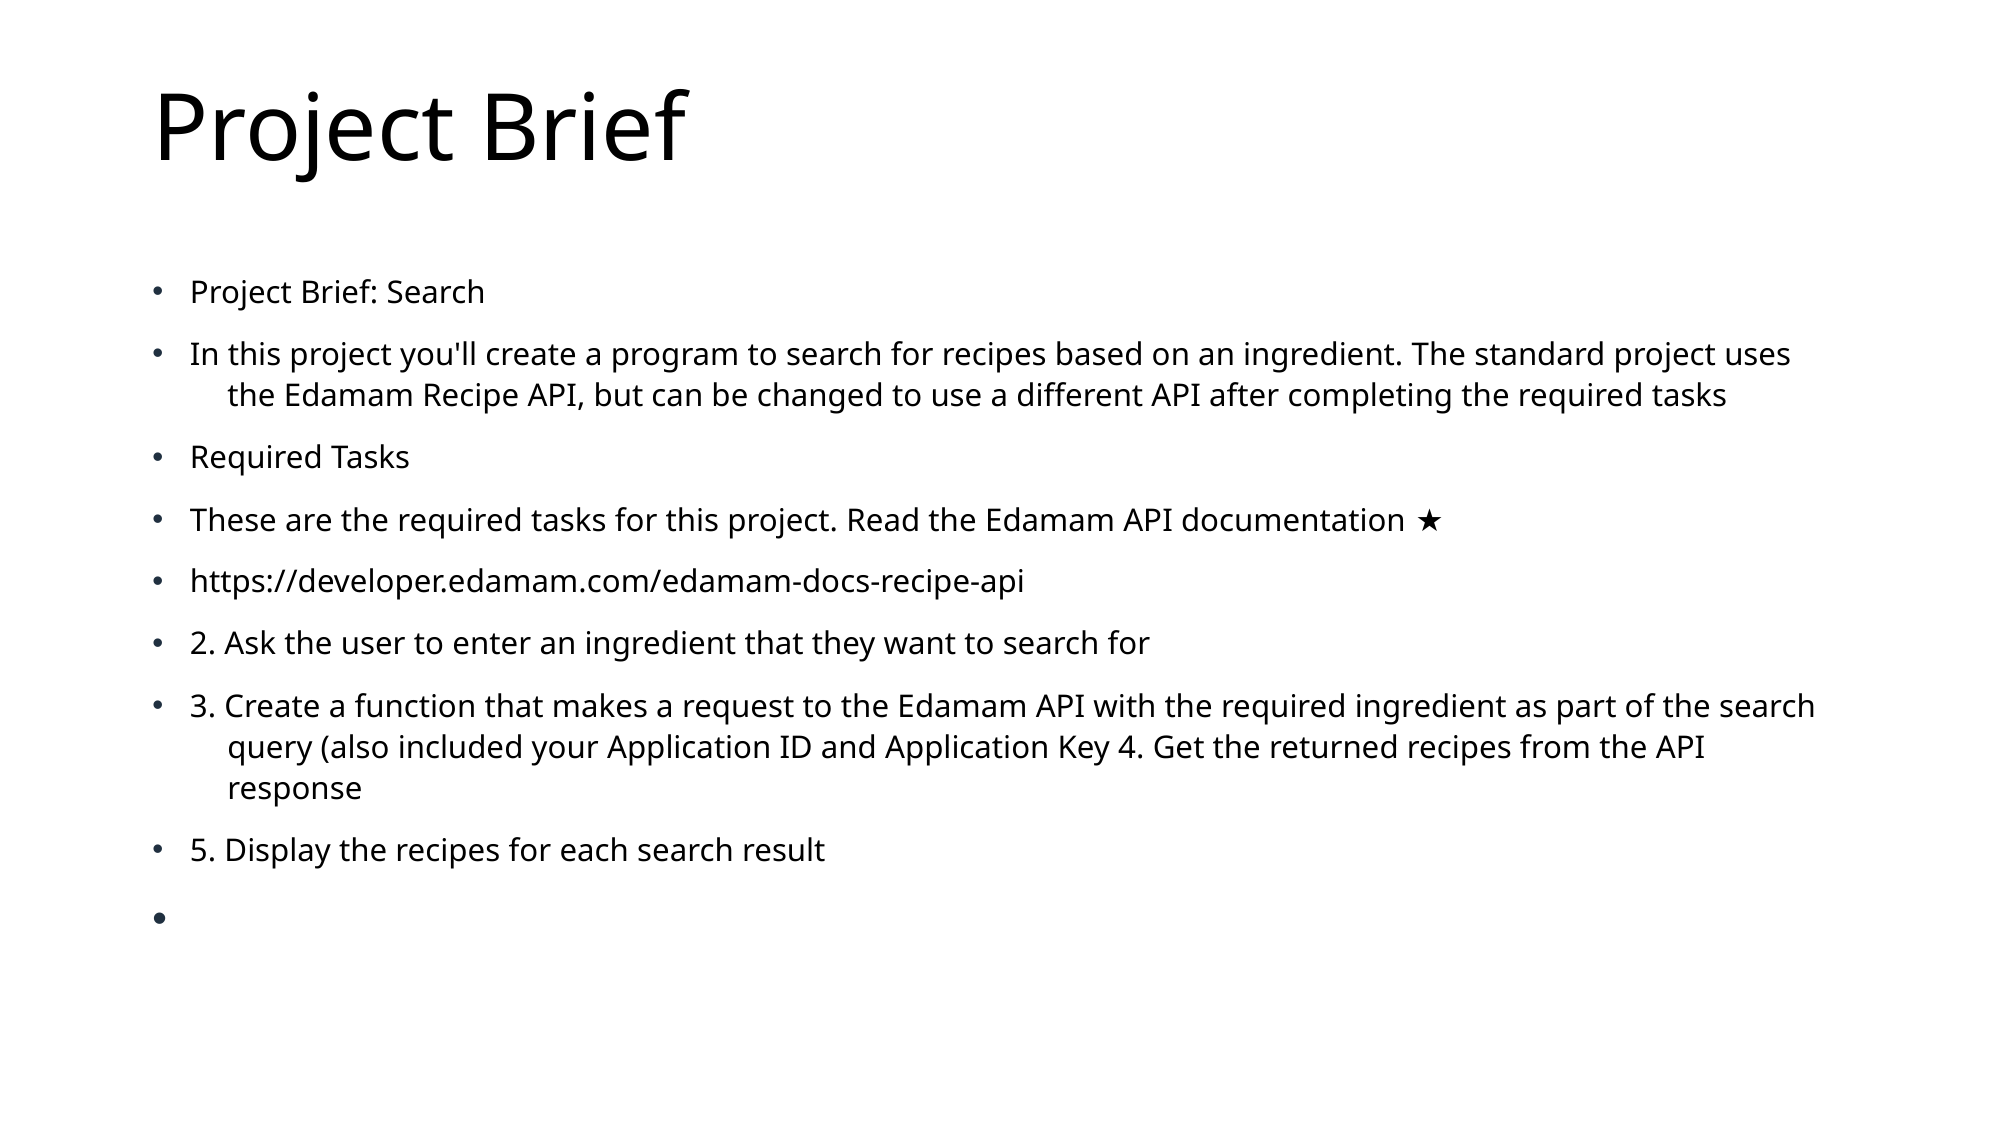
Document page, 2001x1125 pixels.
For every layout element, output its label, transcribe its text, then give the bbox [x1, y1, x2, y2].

title Project Brief [137, 59, 1863, 187]
list Project Brief: Search In this project you'll create a program to search for recipes based on an ingredient. The standard project uses the Edamam Recipe API, but can be changed to use a different API after completing the required tasks Required Tasks These are the required tasks for this project. Read the Edamam API documentation ★ https://developer.edamam.com/edamam-docs-recipe-api 2. Ask the user to enter an ingredient that they want to search for 3. Create a function that makes a request to the Edamam API with the required ingredient as part of the search query (also included your Application ID and Application Key 4. Get the returned recipes from the API response 5. Display the recipes for each search result [137, 261, 1863, 1014]
